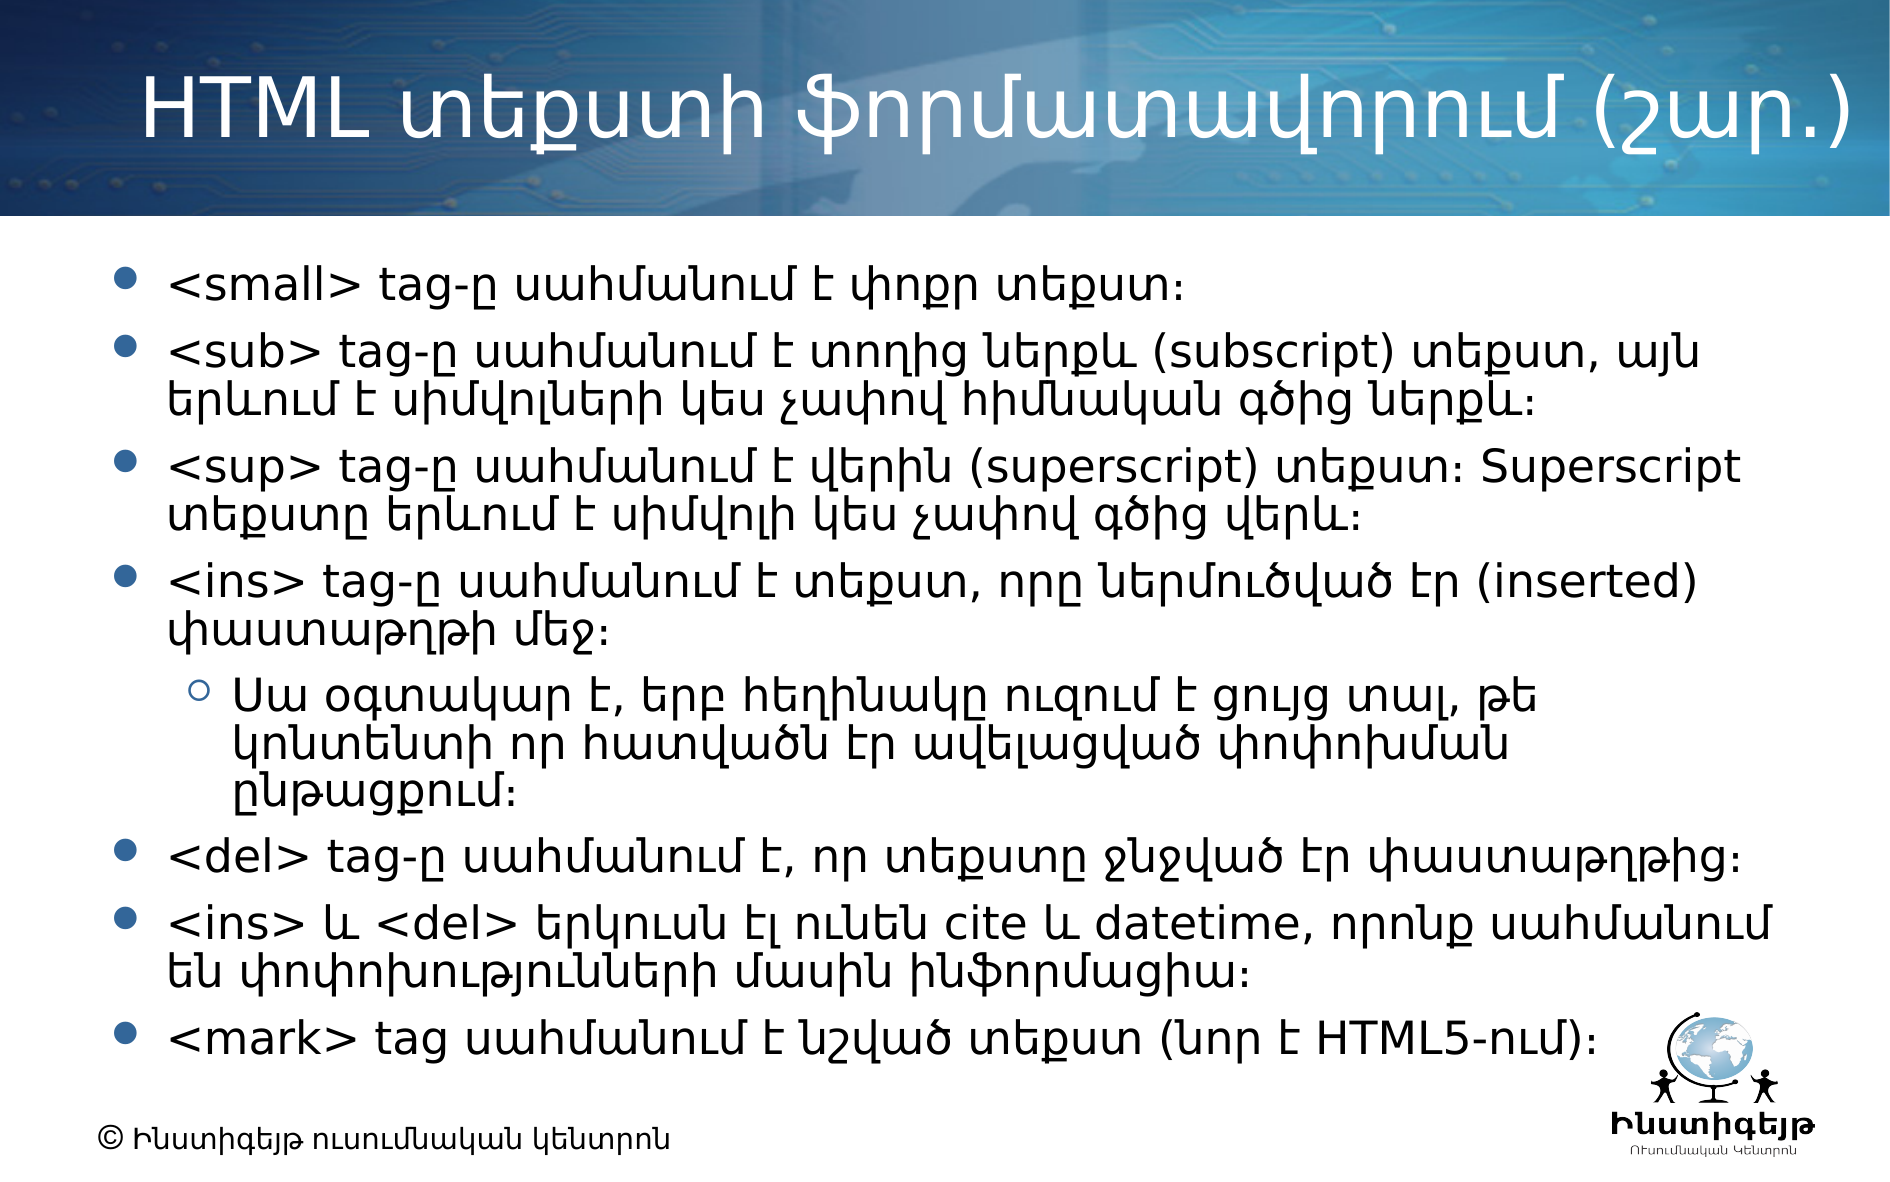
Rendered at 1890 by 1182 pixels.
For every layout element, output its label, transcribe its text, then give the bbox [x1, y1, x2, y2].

list <small> tag-ը սահմանում է փոքր տեքստ։ <sub> tag-ը սահմանում է տողից ներքև (subscript) տեքստ, այն երևում է սիմվոլների կես չափով հիմնական գծից ներքև։ <sup> tag-ը սահմանում է վերին (superscript) տեքստ։ Superscript տեքստը երևում է սիմվոլի կես չափով գծից վերև։ <ins> tag-ը սահմանում է տեքստ, որը ներմուծված էր (inserted) փաստաթղթի մեջ։ Սա օգտակար է, երբ հեղինակը ուզում է ցույց տալ, թե կոնտենտի որ հատվածն էր ավելացված փոփոխման ընթացքում։ <del> tag-ը սահմանում է, որ տեքստը ջնջված էր փաստաթղթից։ <ins> և <del> երկուսն էլ ունեն cite և datetime, որոնք սահմանում են փոփոխությունների մասին ինֆորմացիա։ <mark> tag սահմանում է նշված տեքստ (նոր է HTML5-ում)։ [110, 262, 1801, 289]
picture [1612, 1012, 1815, 1157]
text_box HTML տեքստի ֆորմատավորում (շար.) [138, 82, 1890, 96]
picture [0, 0, 1890, 216]
